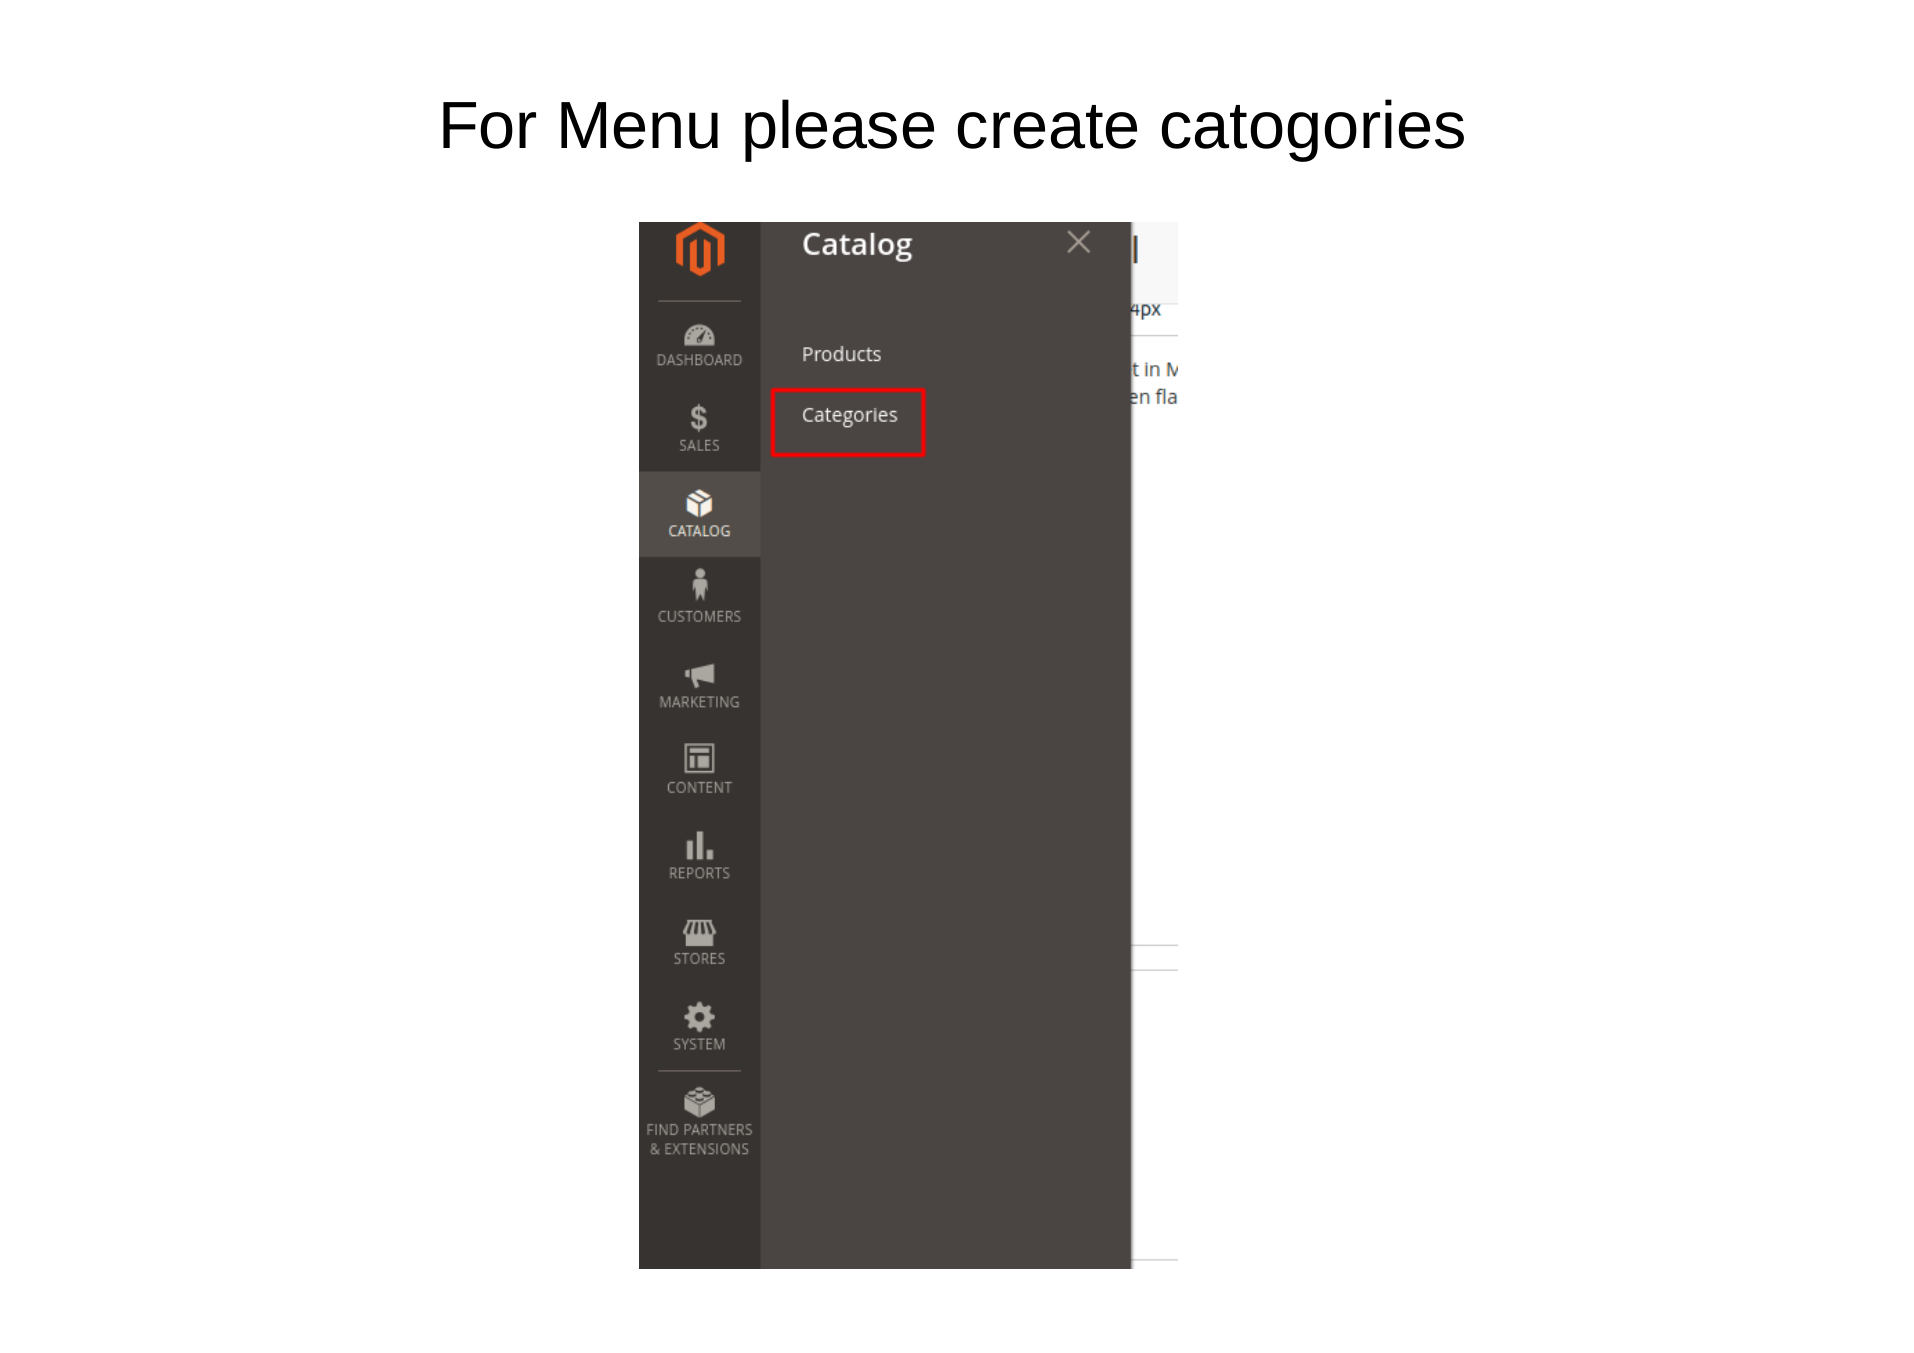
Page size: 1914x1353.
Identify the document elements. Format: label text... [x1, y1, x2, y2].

title For Menu please create catogories [93, 12, 1816, 239]
picture [639, 222, 1178, 1269]
